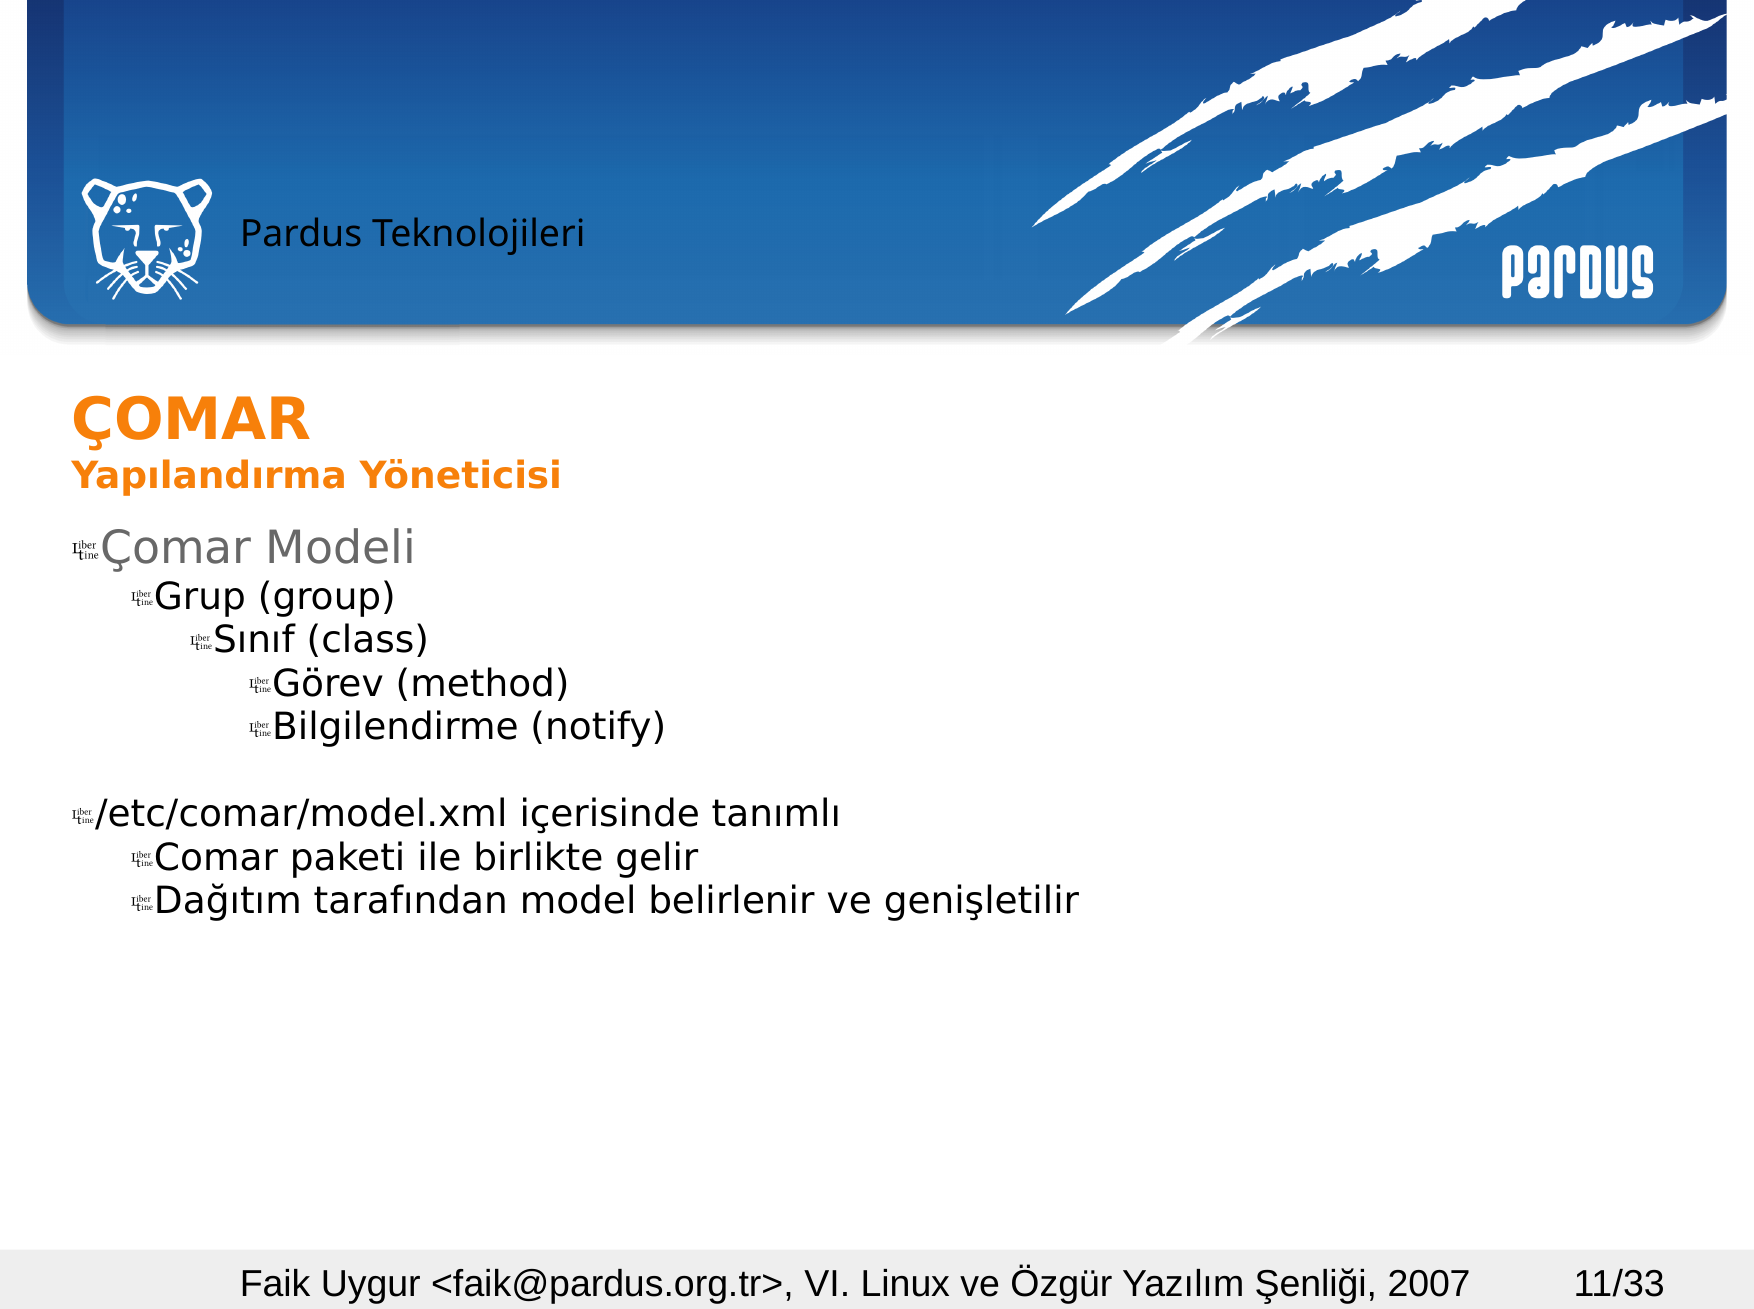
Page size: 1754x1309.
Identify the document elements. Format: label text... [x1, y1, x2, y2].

text_box ÇOMAR Yapılandırma Yöneticisi Çomar Modeli Grup (group) Sınıf (class) Görev (method) Bilgilendirme (notify) /etc/comar/model.xml içerisinde tanımlı Comar paketi ile birlikte gelir Dağıtım tarafından model belirlenir ve genişletilir [56, 378, 1680, 974]
picture [0, 0, 1753, 355]
